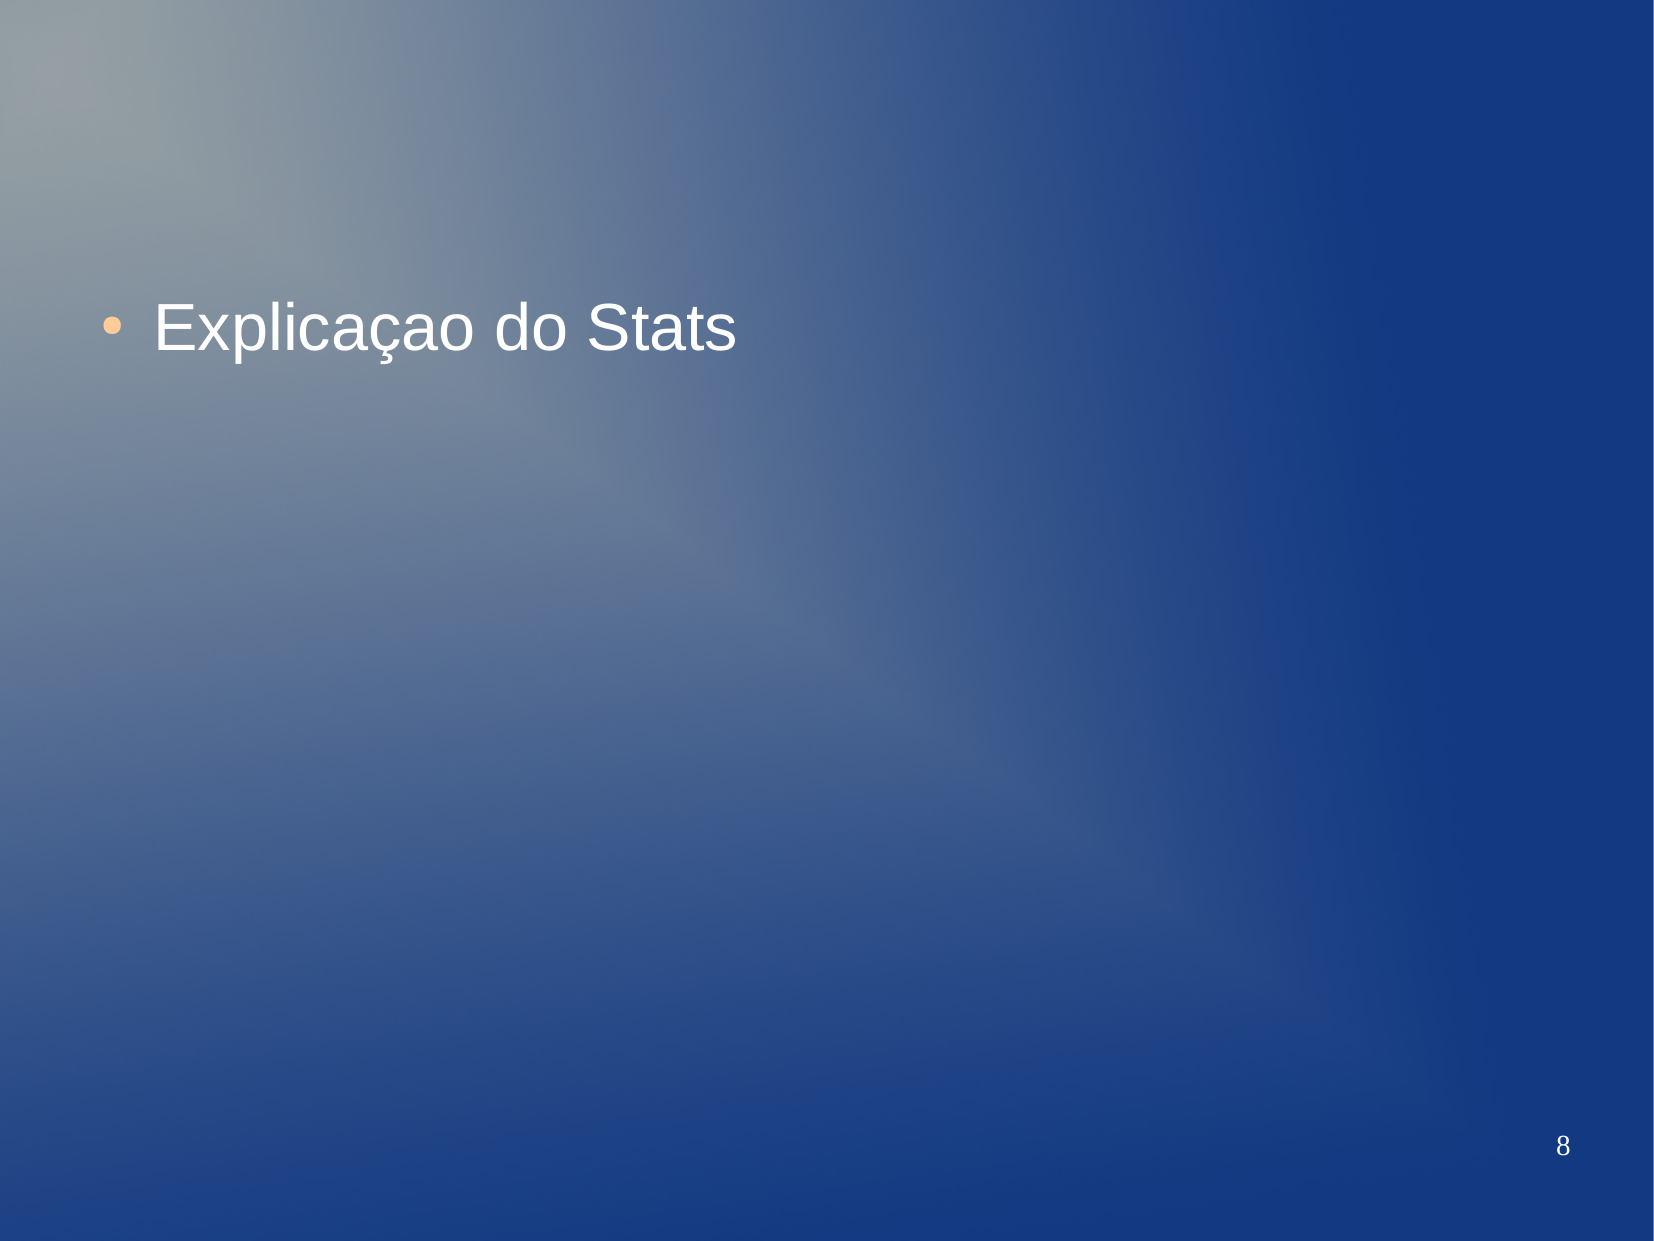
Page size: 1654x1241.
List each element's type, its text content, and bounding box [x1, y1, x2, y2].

list Explicaçao do Stats [82, 290, 1571, 1109]
picture [0, 0, 1654, 1241]
